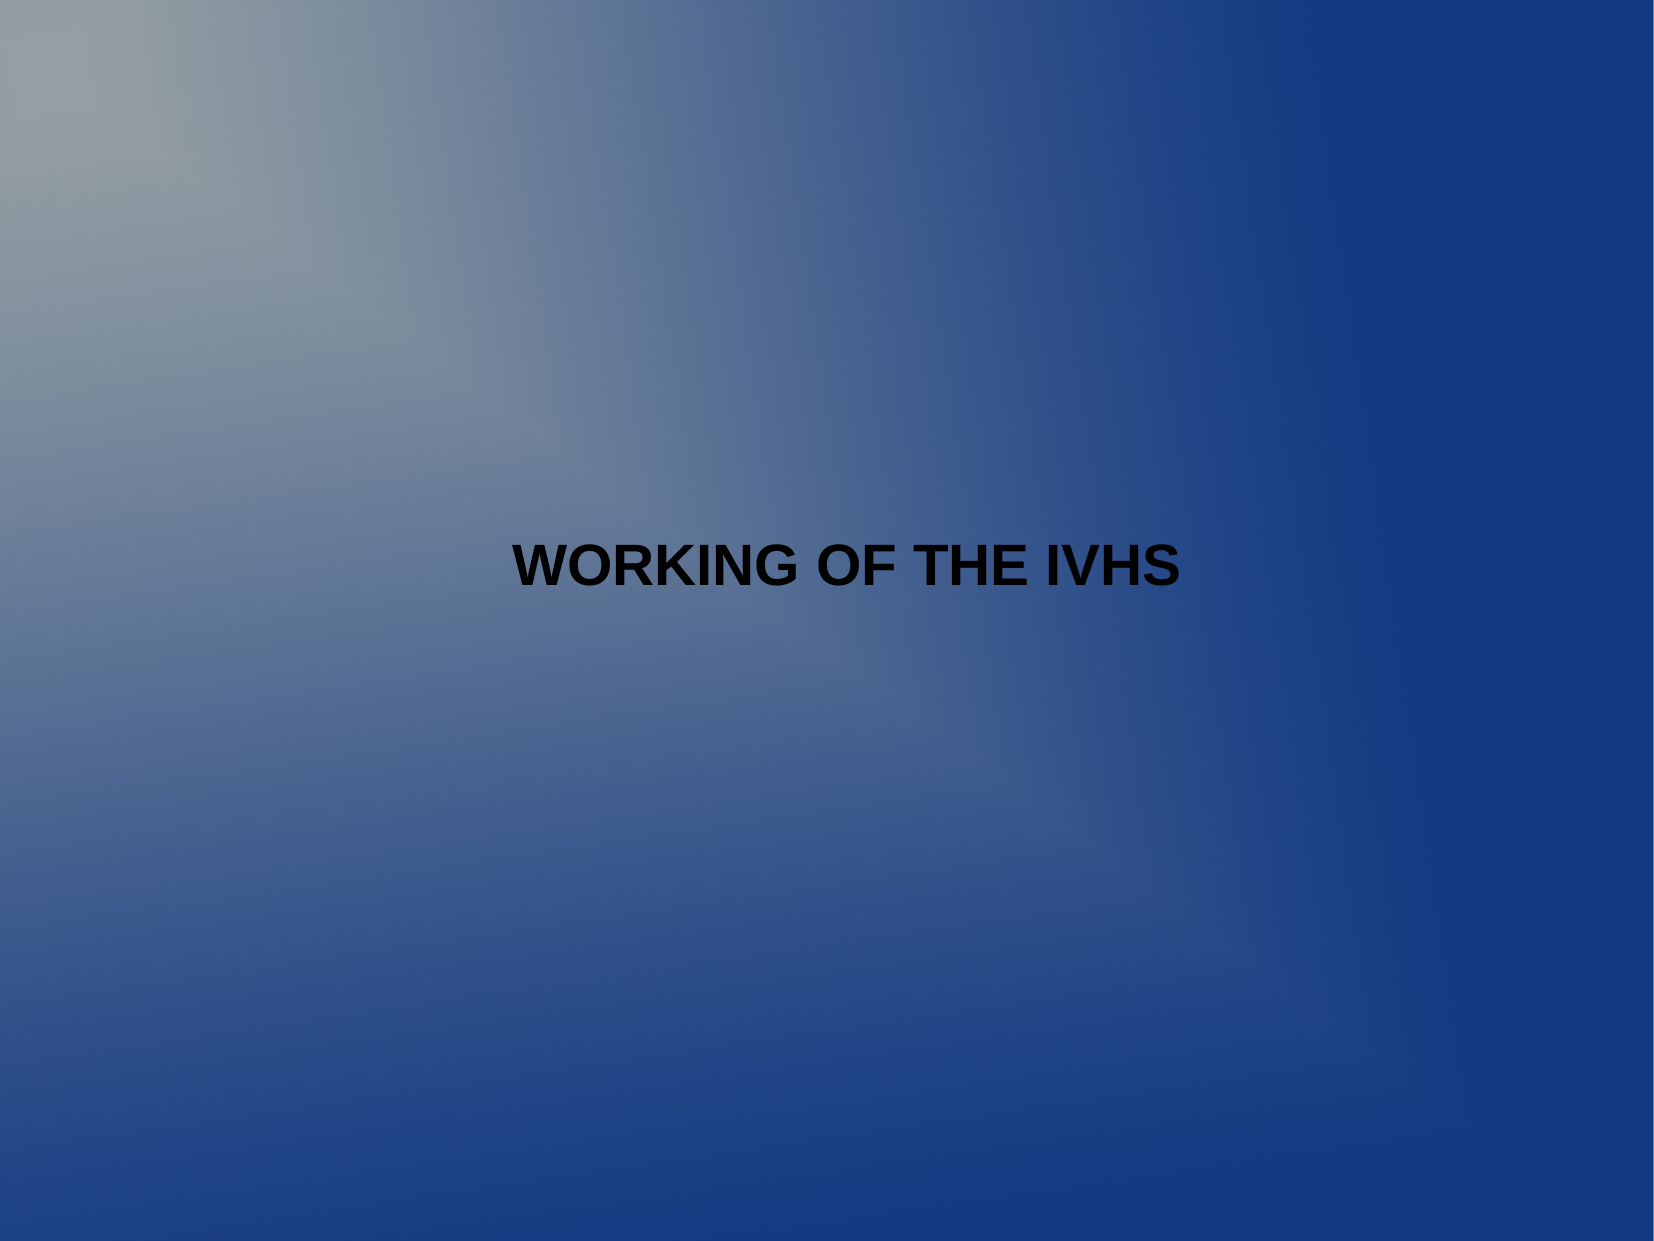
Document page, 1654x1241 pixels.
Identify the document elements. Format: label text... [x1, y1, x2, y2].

text_box WORKING OF THE IVHS [180, 525, 1531, 605]
picture [0, 0, 1654, 1241]
